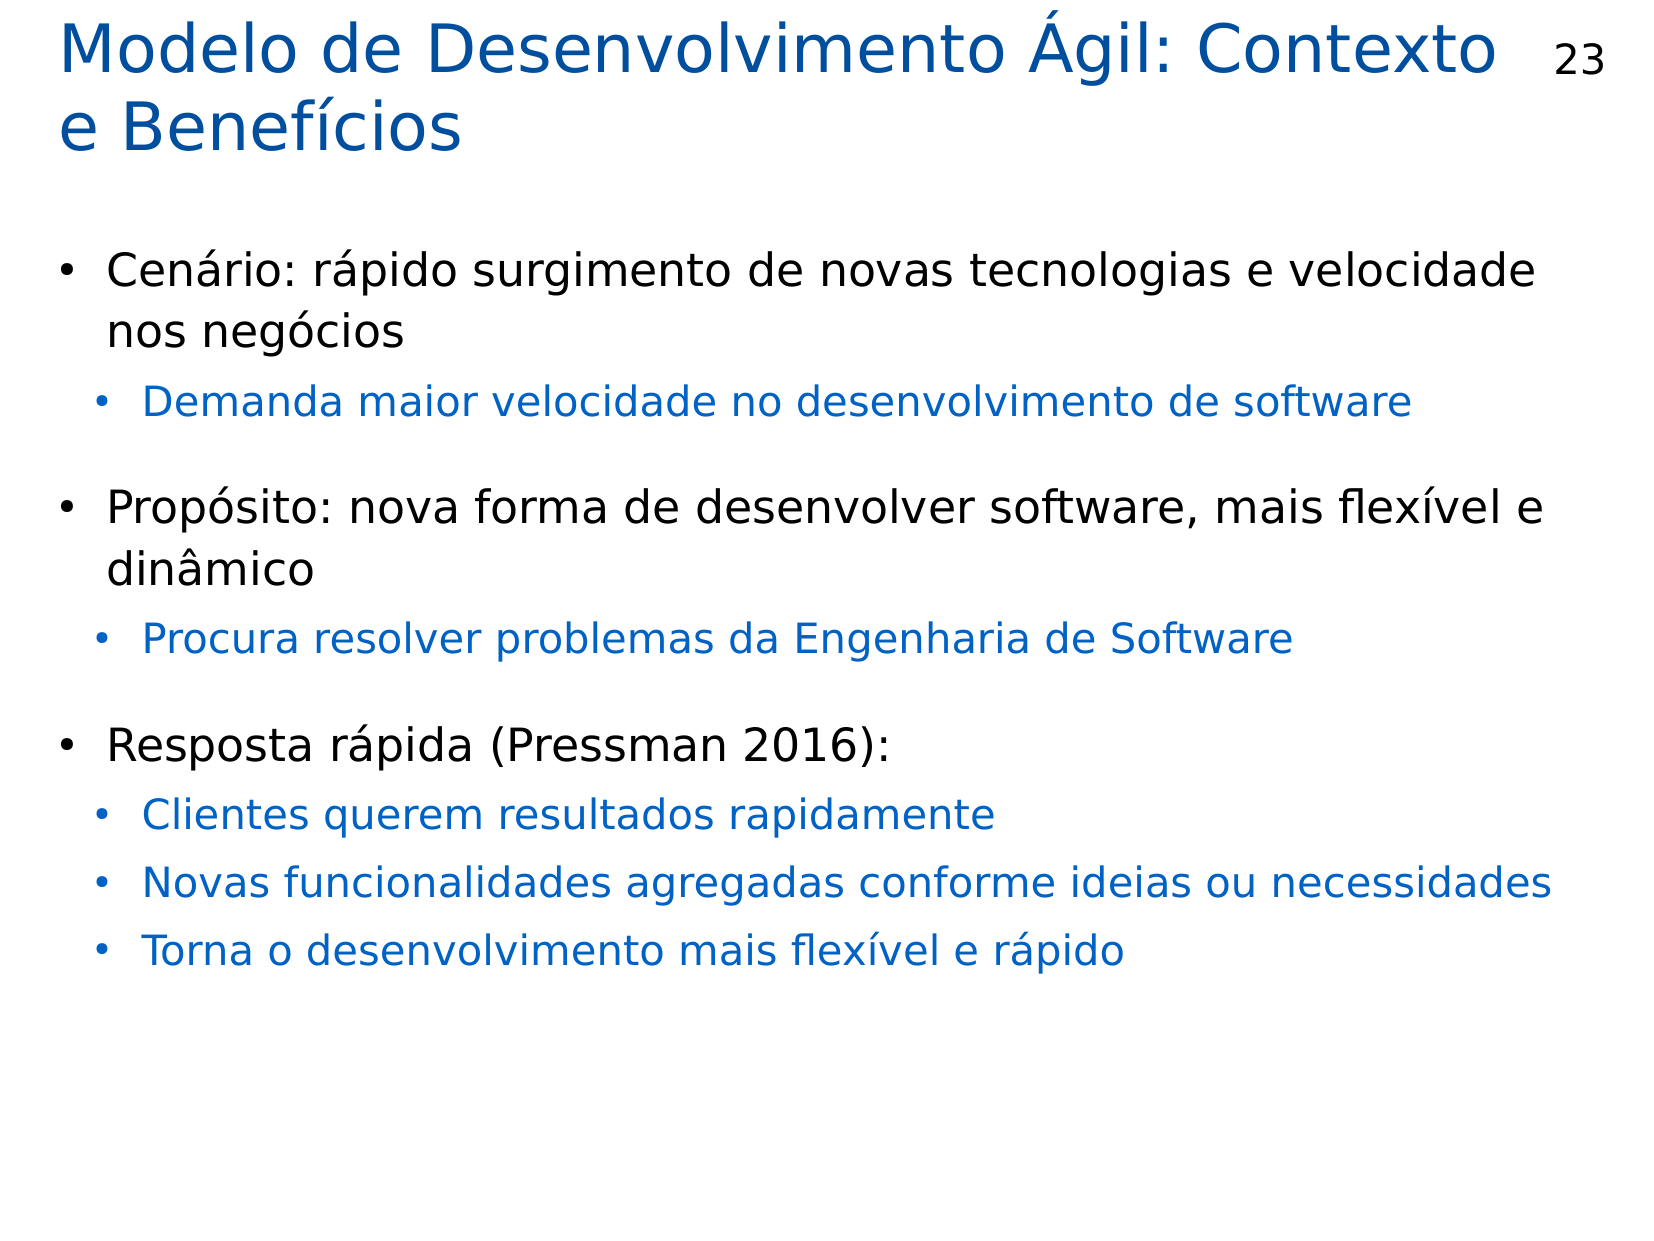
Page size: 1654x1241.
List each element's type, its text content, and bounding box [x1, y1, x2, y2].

title Modelo de Desenvolvimento Ágil: Contexto e Benefícios [59, 10, 1506, 167]
list Cenário: rápido surgimento de novas tecnologias e velocidade nos negócios Demanda maior velocidade no desenvolvimento de software Propósito: nova forma de desenvolver software, mais flexível e dinâmico Procura resolver problemas da Engenharia de Software Resposta rápida (Pressman 2016): Clientes querem resultados rapidamente Novas funcionalidades agregadas conforme ideias ou necessidades Torna o desenvolvimento mais flexível e rápido [59, 236, 1595, 1211]
